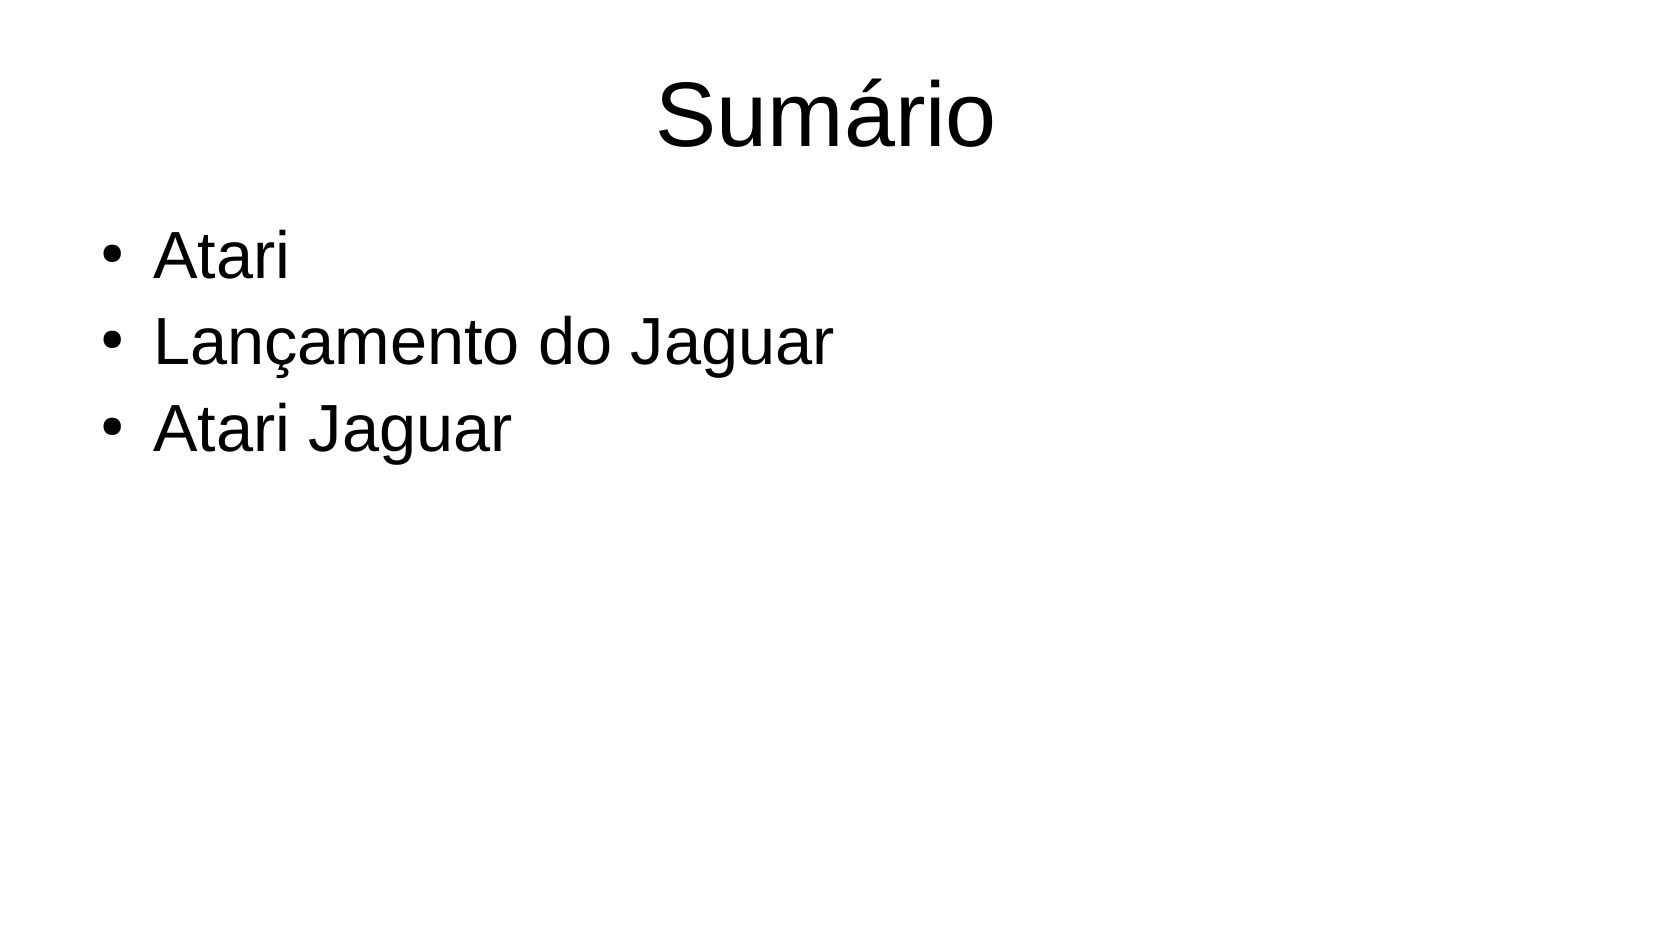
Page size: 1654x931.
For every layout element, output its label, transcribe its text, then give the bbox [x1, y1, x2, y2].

title Sumário [82, 37, 1571, 193]
list Atari Lançamento do Jaguar Atari Jaguar [82, 217, 1571, 758]
